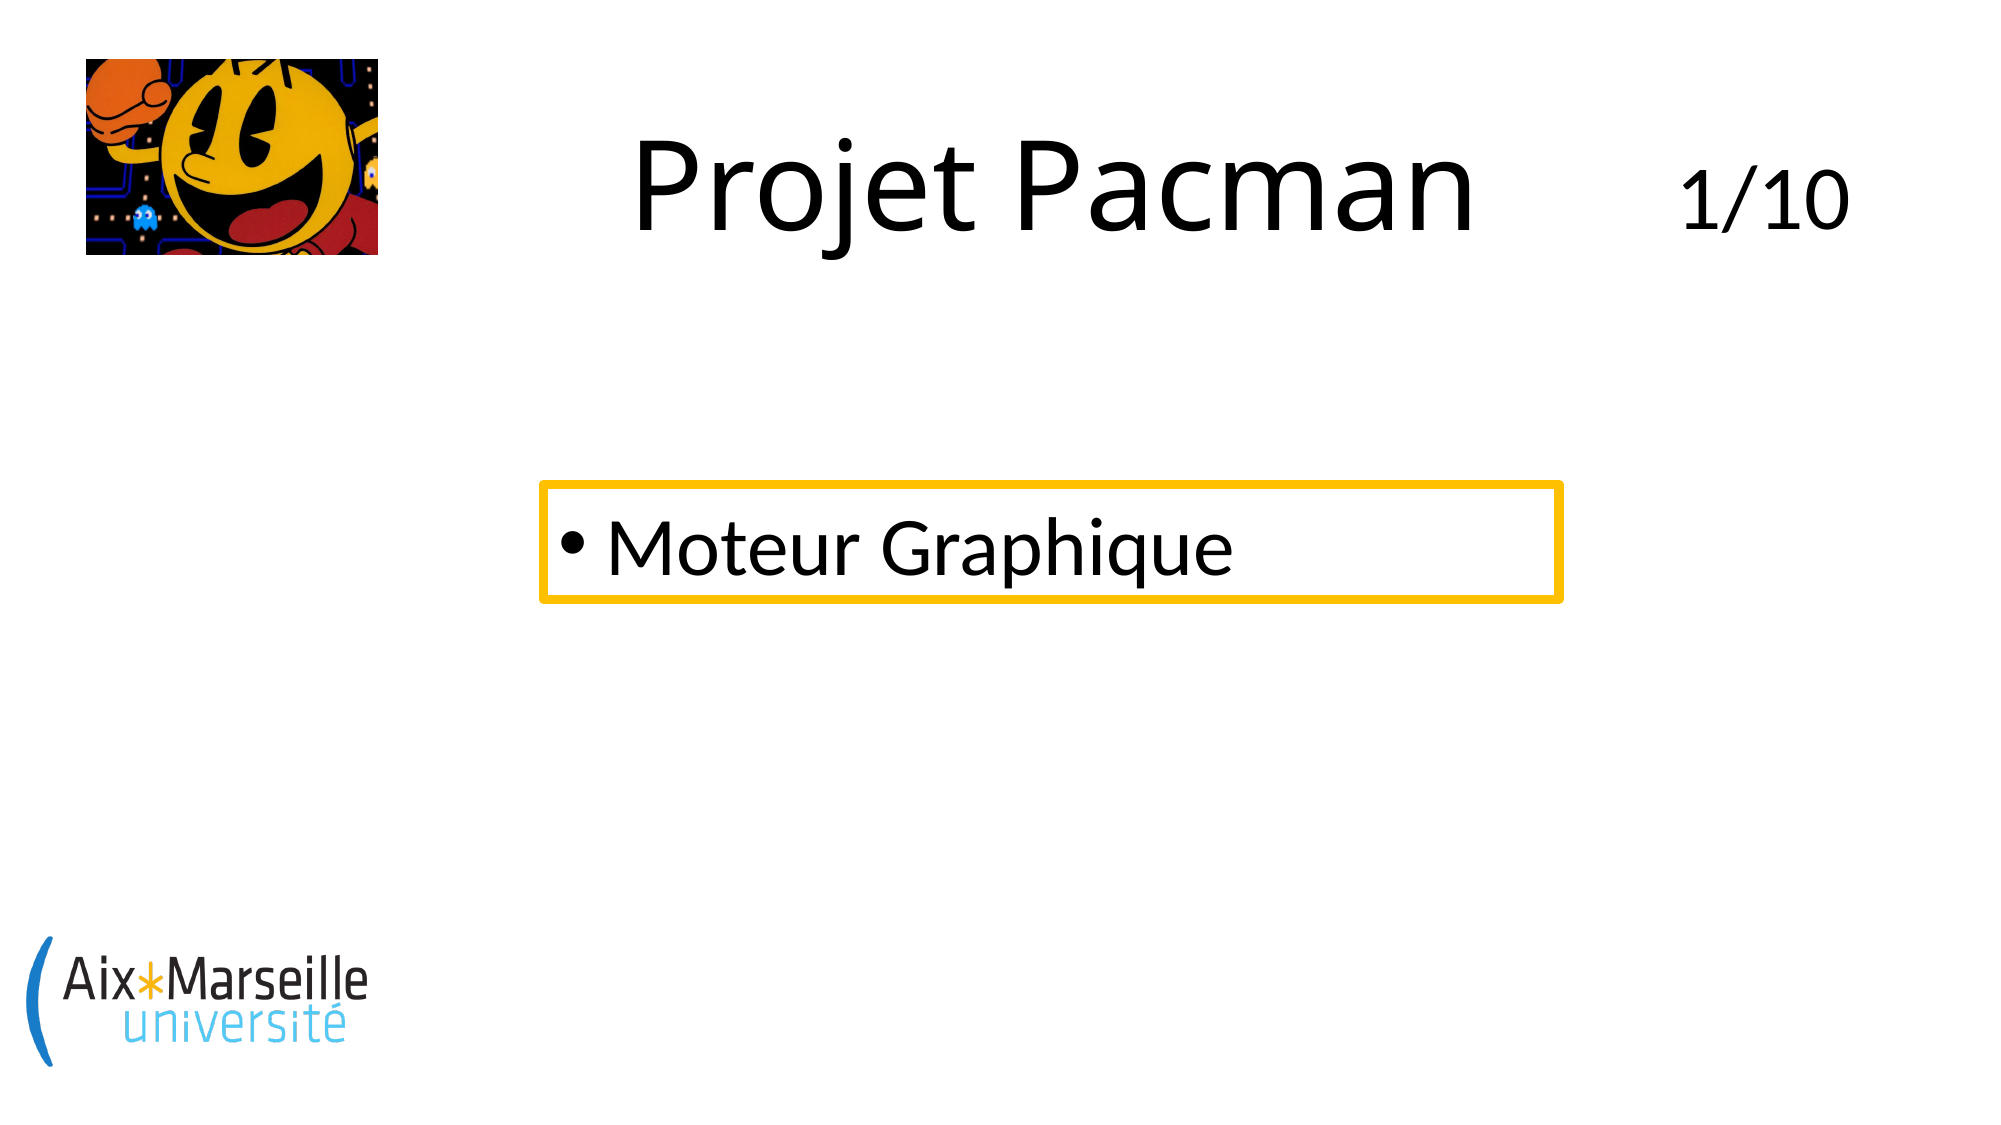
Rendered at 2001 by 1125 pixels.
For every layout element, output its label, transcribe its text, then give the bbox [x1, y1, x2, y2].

text_box Moteur Graphique [543, 484, 1560, 600]
picture [86, 59, 378, 255]
subtitle 1/10 [1559, 142, 1968, 255]
title Projet Pacman [465, 73, 1644, 265]
picture [0, 903, 425, 1096]
